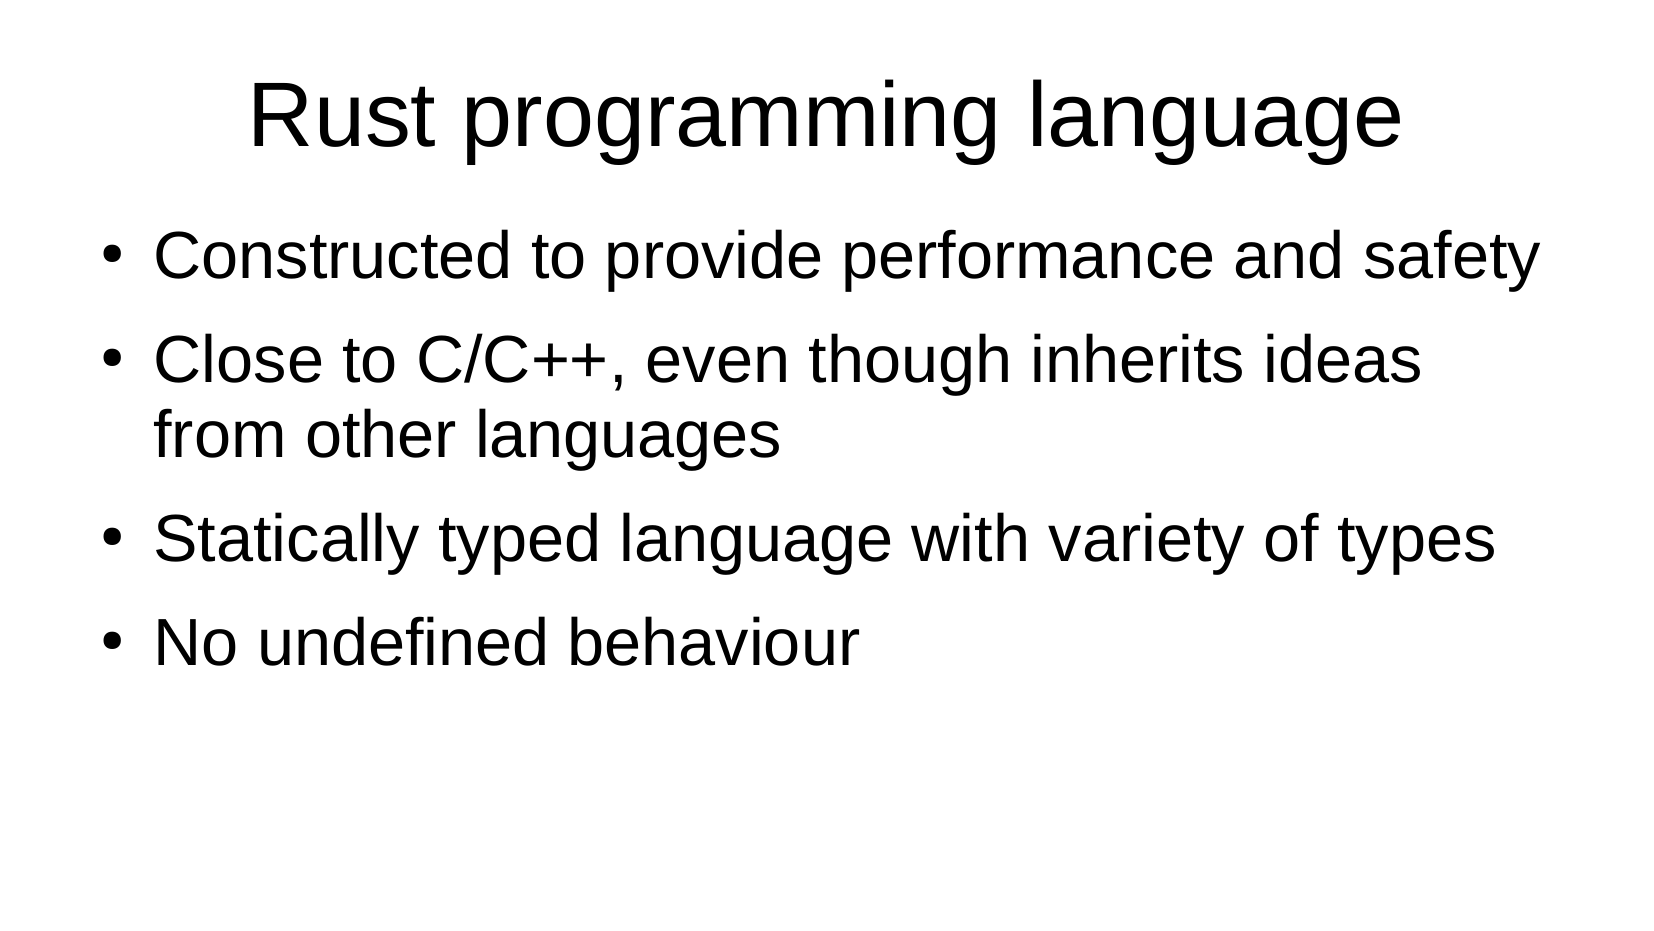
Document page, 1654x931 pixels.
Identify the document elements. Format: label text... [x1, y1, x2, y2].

list Constructed to provide performance and safety Close to C/C++, even though inherits ideas from other languages Statically typed language with variety of types No undefined behaviour [82, 217, 1571, 758]
title Rust programming language [82, 37, 1571, 193]
